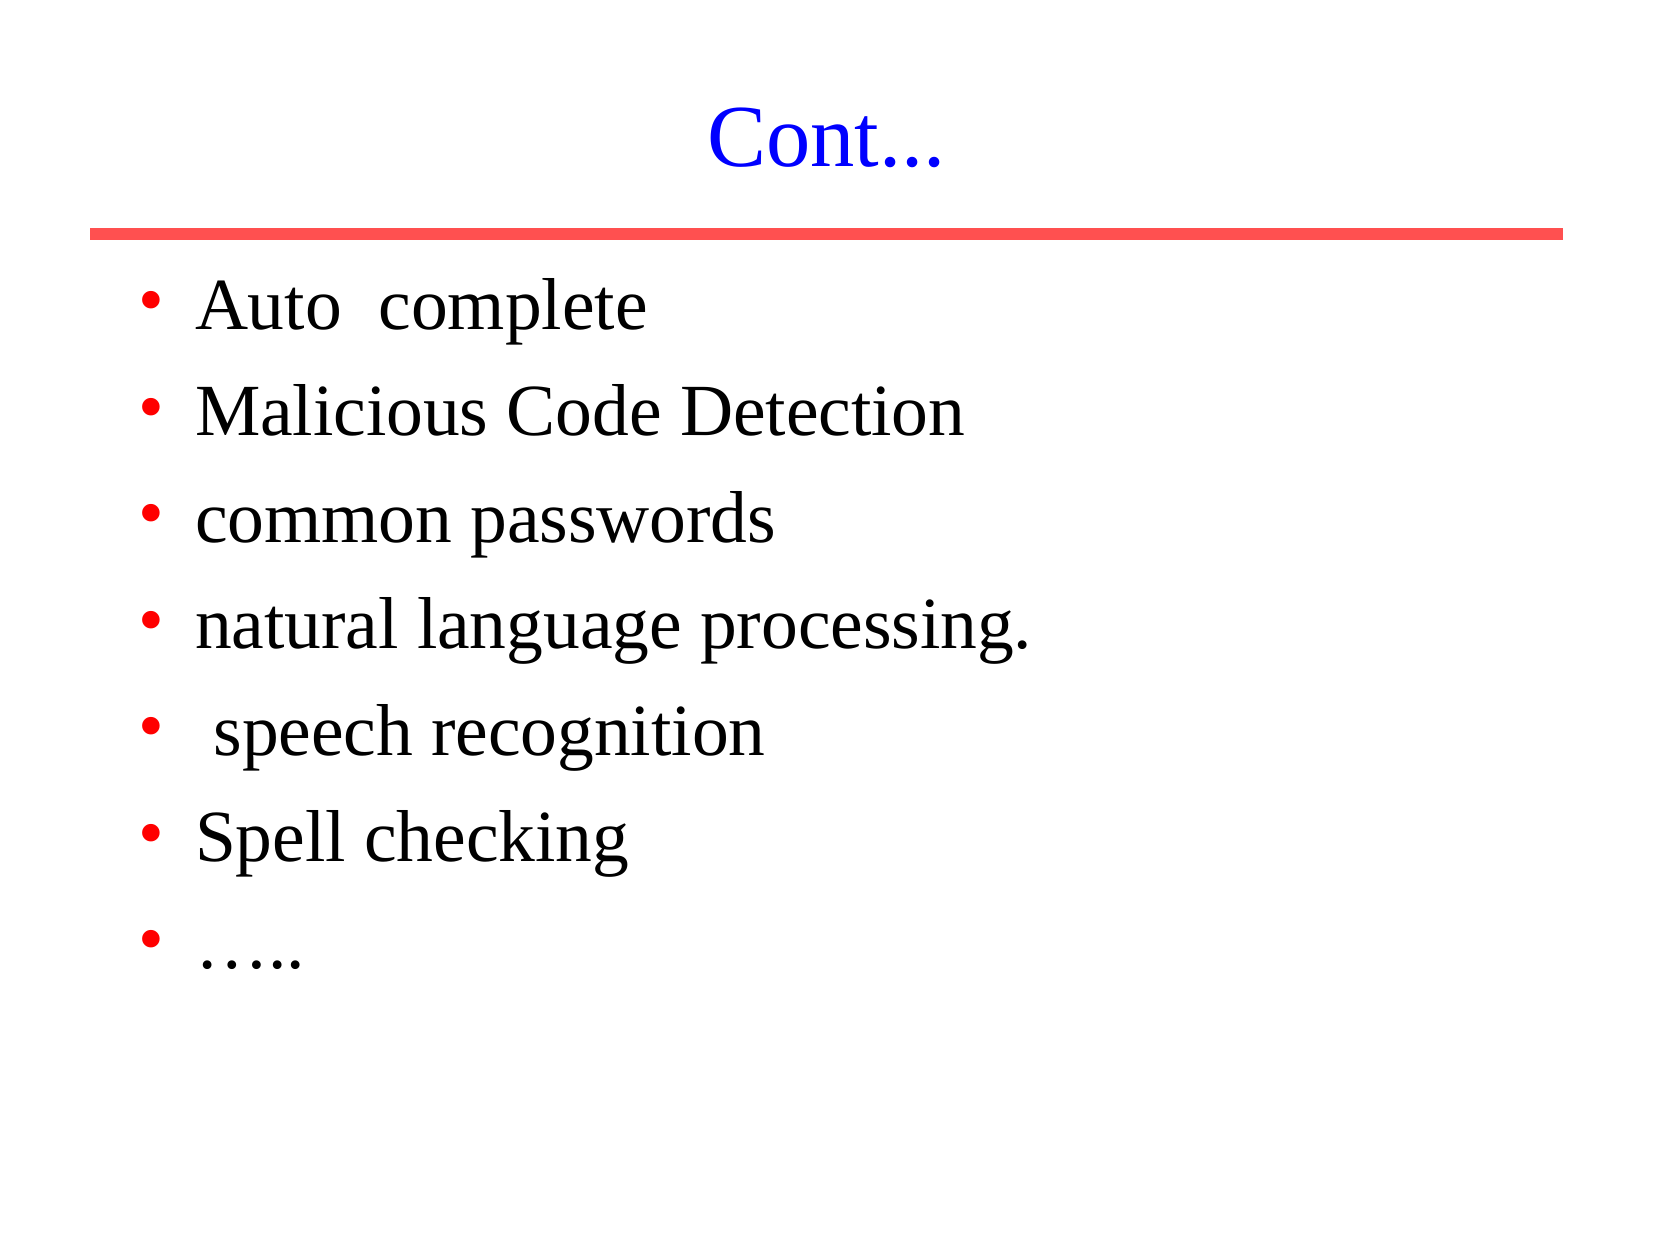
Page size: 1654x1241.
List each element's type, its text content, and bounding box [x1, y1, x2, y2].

title Cont... [124, 41, 1530, 221]
list Auto complete Malicious Code Detection common passwords natural language processing. speech recognition Spell checking ….. [124, 248, 1530, 1096]
